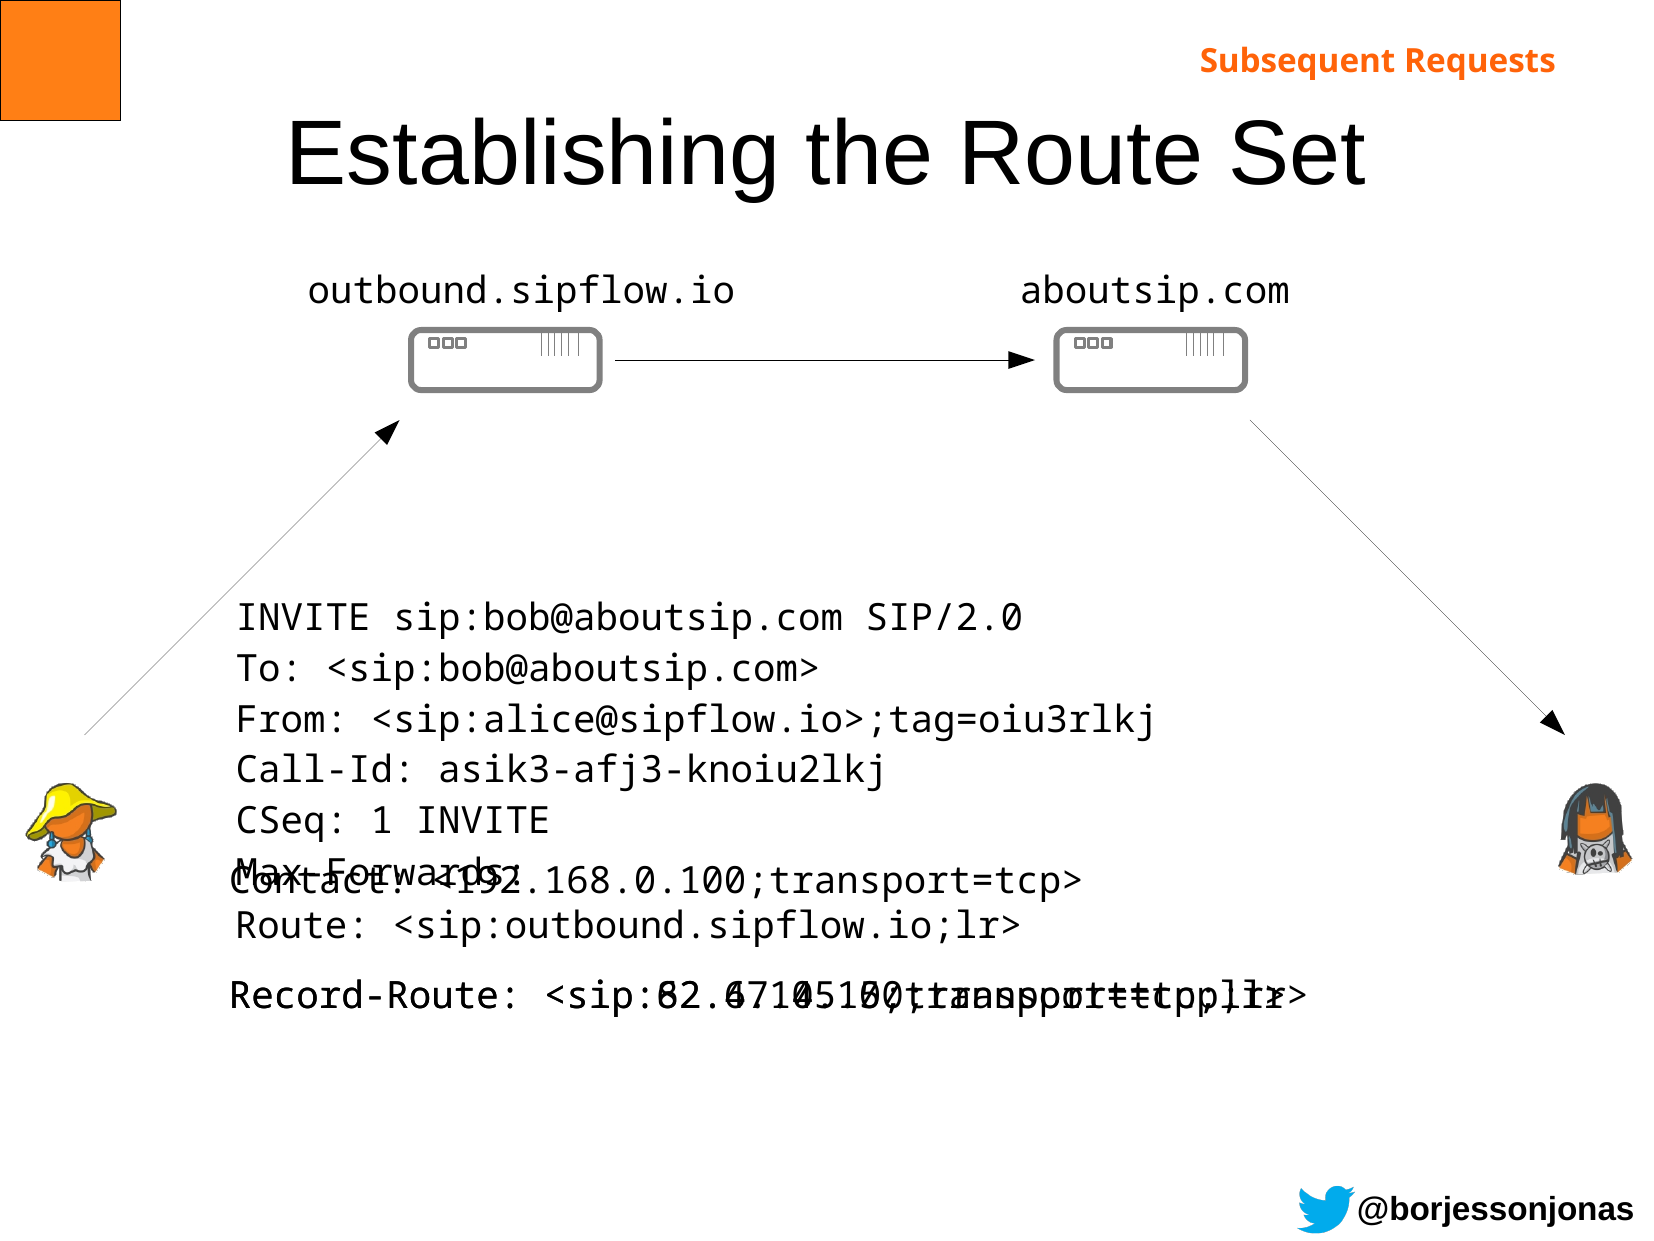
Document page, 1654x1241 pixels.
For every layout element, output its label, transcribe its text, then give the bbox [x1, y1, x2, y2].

text_box Subsequent Requests [1185, 30, 1622, 100]
text_box Route: <sip:outbound.sipflow.io;lr> [220, 905, 1038, 950]
text_box [1056, 330, 1246, 391]
picture [1277, 1160, 1375, 1241]
text_box Record-Route: <sip:82.67.45.50;transport=tcp;lr> [214, 961, 1395, 1020]
picture [1542, 779, 1641, 878]
text_box aboutsip.com [1005, 256, 1305, 316]
title Establishing the Route Set [82, 49, 1571, 257]
text_box INVITE sip:bob@aboutsip.com SIP/2.0 To: <sip:bob@aboutsip.com> From: <sip:alice@sipflow.io>;tag=oiu3rlkj Call-Id: asik3-afj3-knoiu2lkj CSeq: 1 INVITE Max-Forwards: [220, 582, 1186, 860]
picture [18, 779, 124, 886]
text_box outbound.sipflow.io [292, 256, 751, 316]
text_box [411, 330, 600, 391]
text_box Contact: <192.168.0.100;transport=tcp> [214, 846, 1099, 905]
